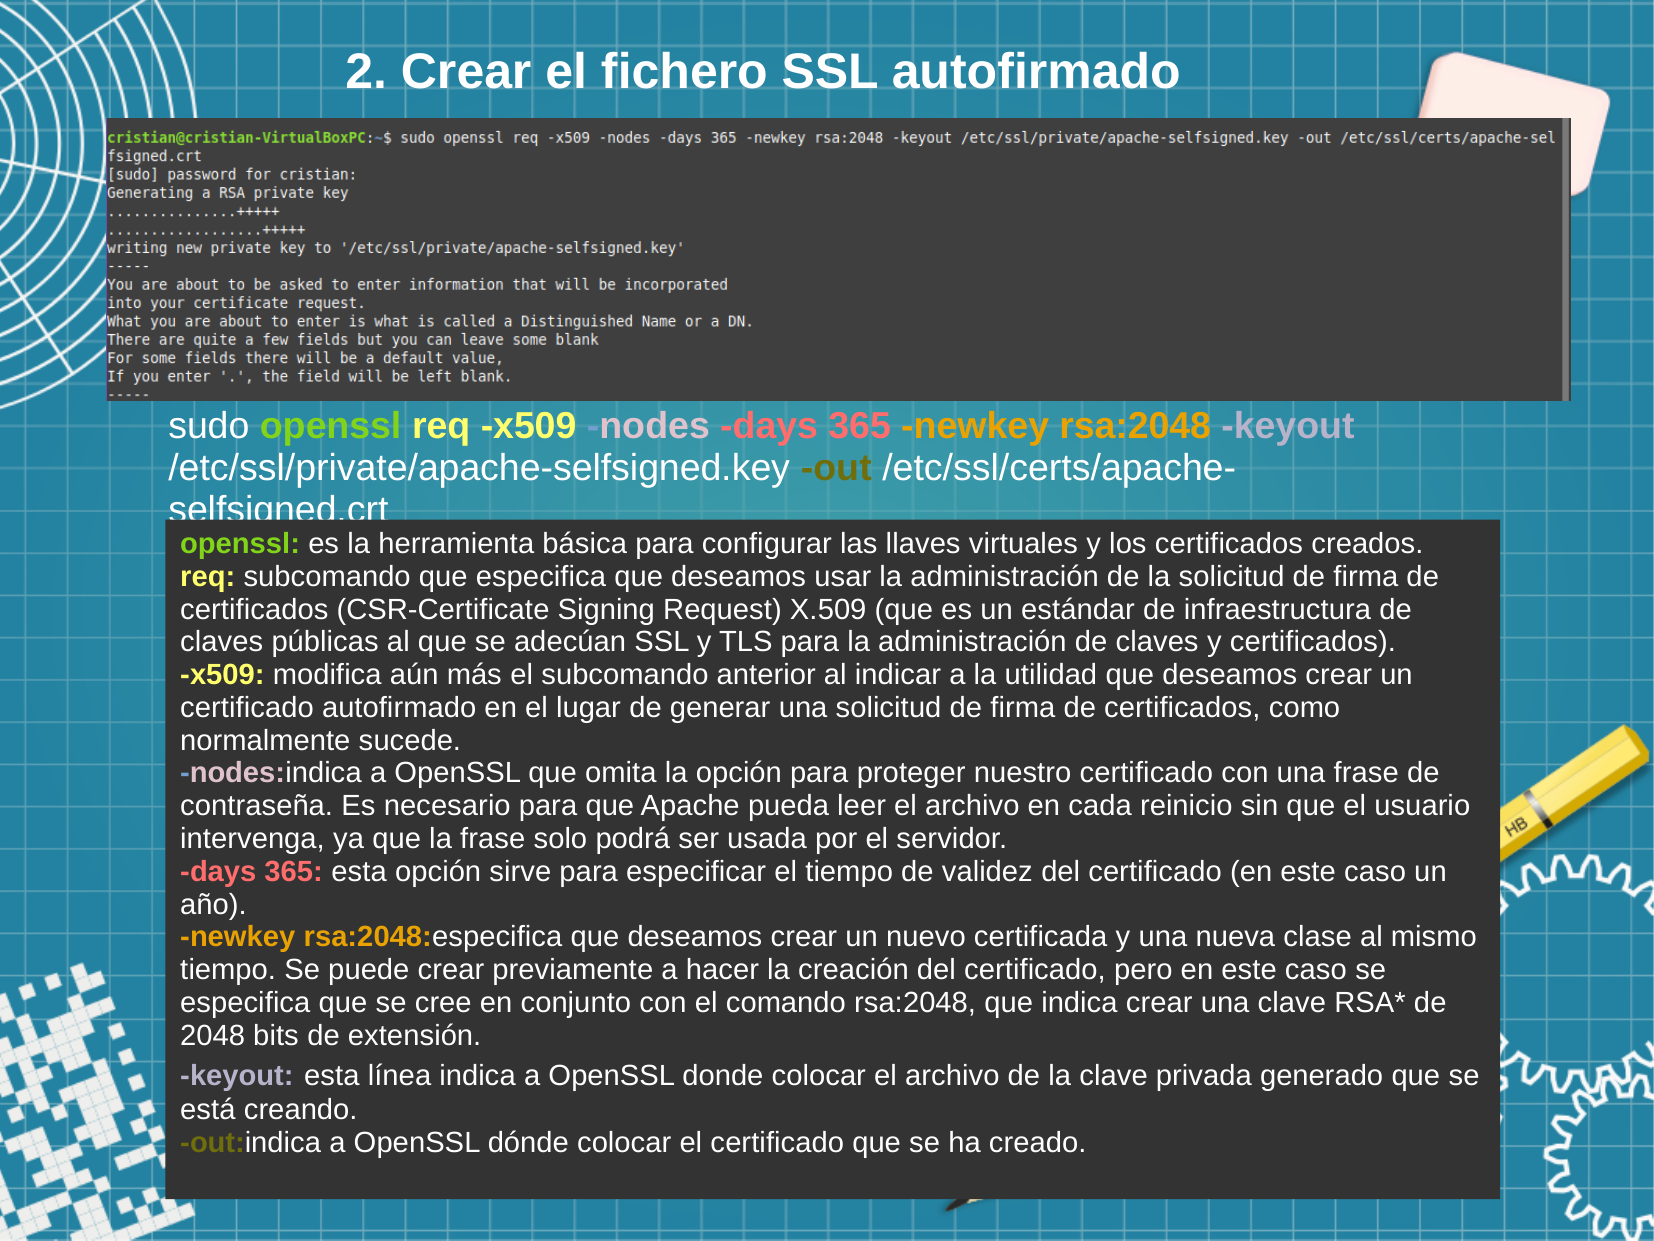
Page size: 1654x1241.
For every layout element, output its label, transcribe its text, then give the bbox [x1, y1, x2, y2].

text_box 2. Crear el fichero SSL autofirmado [330, 35, 1217, 107]
picture [0, 0, 1654, 1241]
text_box openssl: es la herramienta básica para configurar las llaves virtuales y los certificados creados. req: subcomando que especifica que deseamos usar la administración de la solicitud de firma de certificados (CSR-Certificate Signing Request) X.509 (que es un estándar de infraestructura de claves públicas al que se adecúan SSL y TLS para la administración de claves y certificados). -x509: modifica aún más el subcomando anterior al indicar a la utilidad que deseamos crear un certificado autofirmado en el lugar de generar una solicitud de firma de certificados, como normalmente sucede. -nodes:indica a OpenSSL que omita la opción para proteger nuestro certificado con una frase de contraseña. Es necesario para que Apache pueda leer el archivo en cada reinicio sin que el usuario intervenga, ya que la frase solo podrá ser usada por el servidor. -days 365: esta opción sirve para especificar el tiempo de validez del certificado (en este caso un año). -newkey rsa:2048:especifica que deseamos crear un nuevo certificada y una nueva clase al mismo tiempo. Se puede crear previamente a hacer la creación del certificado, pero en este caso se especifica que se cree en conjunto con el comando rsa:2048, que indica crear una clave RSA* de 2048 bits de extensión. -keyout: esta línea indica a OpenSSL donde colocar el archivo de la clave privada generado que se está creando. -out:indica a OpenSSL dónde colocar el certificado que se ha creado. [165, 519, 1501, 1200]
text_box sudo openssl req -x509 -nodes -days 365 -newkey rsa:2048 -keyout /etc/ssl/private/apache-selfsigned.key -out /etc/ssl/certs/apache-selfsigned.crt [153, 397, 1465, 497]
